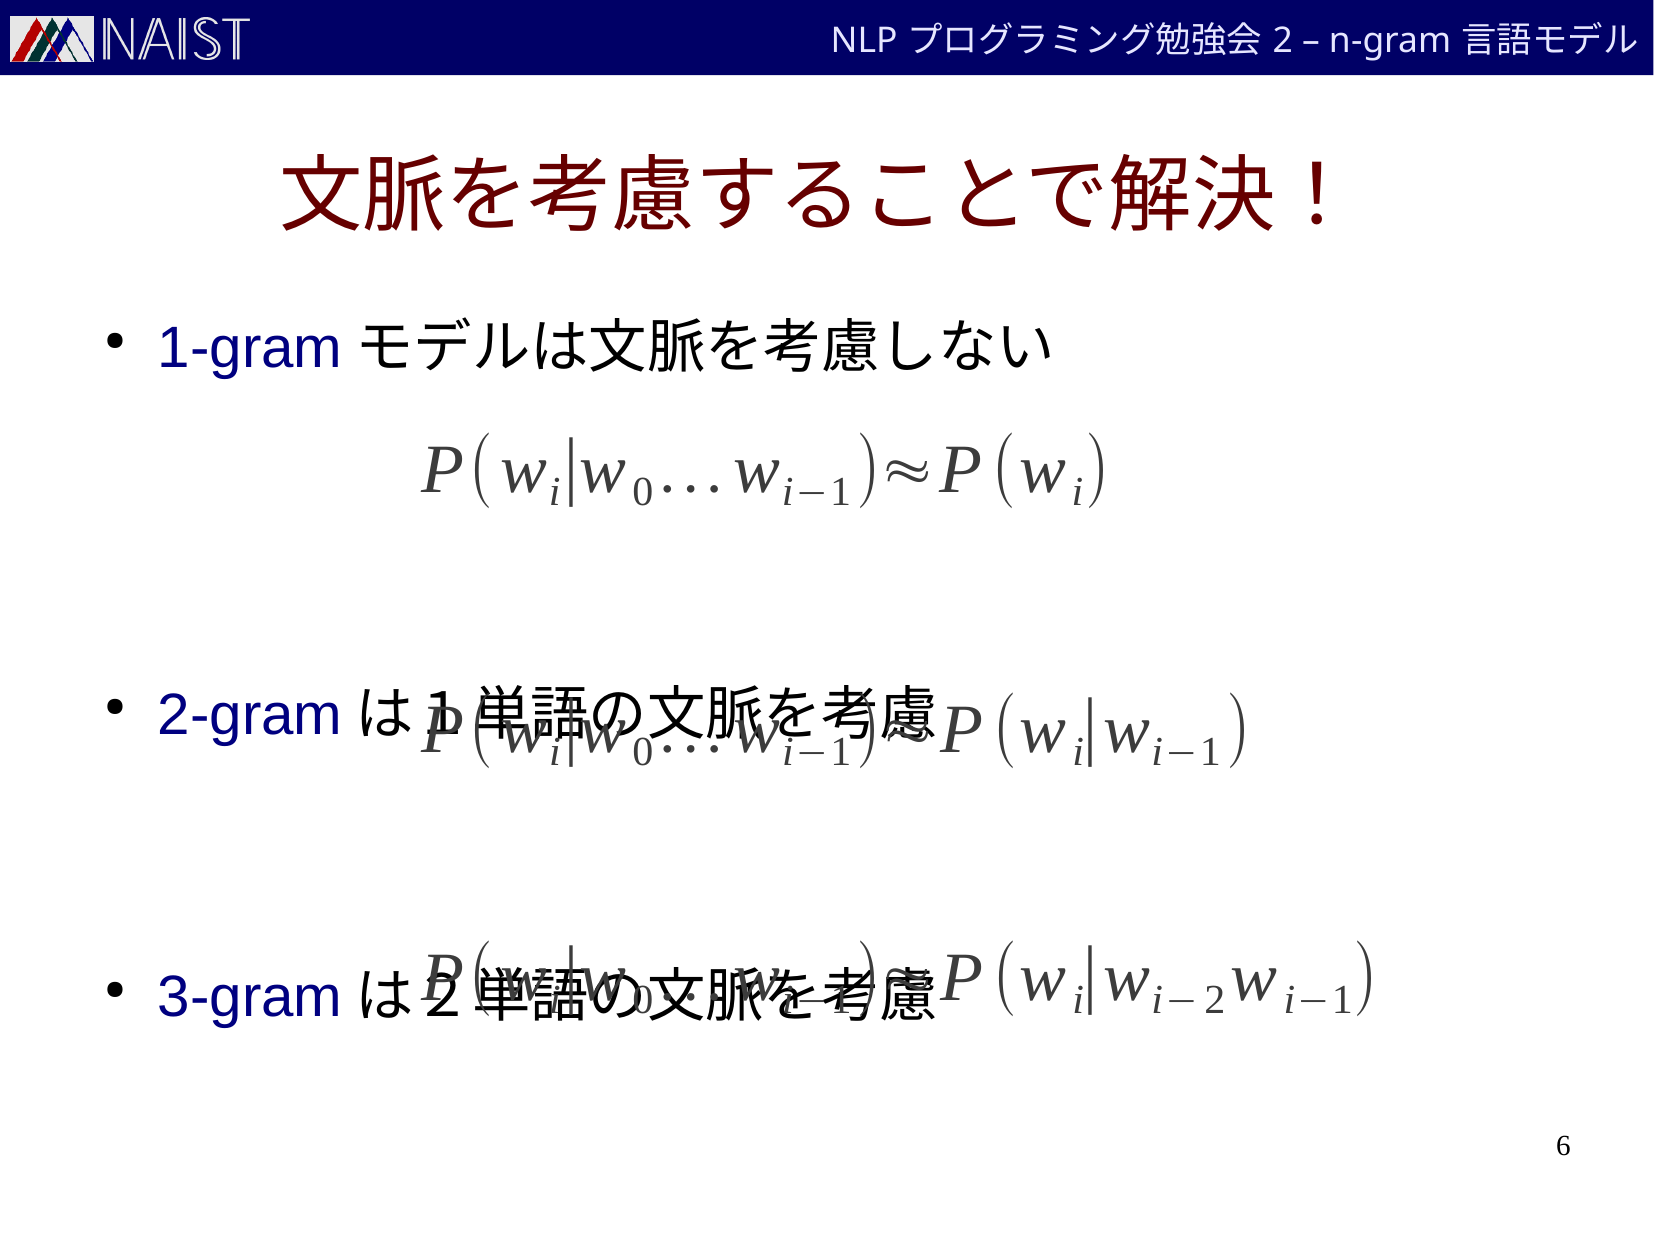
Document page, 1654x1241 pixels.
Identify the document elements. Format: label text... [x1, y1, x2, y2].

chart [399, 687, 1266, 777]
chart [399, 427, 1127, 517]
picture [102, 17, 251, 60]
list 1-gramモデルは文脈を考慮しない 2-gramは１単語の文脈を考慮 3-gramは２単語の文脈を考慮 4-gram、5-gram、6-gramなどなど [86, 300, 1576, 1151]
chart [399, 935, 1396, 1025]
title 文脈を考慮することで解決！ [75, 92, 1564, 285]
picture [10, 16, 94, 62]
